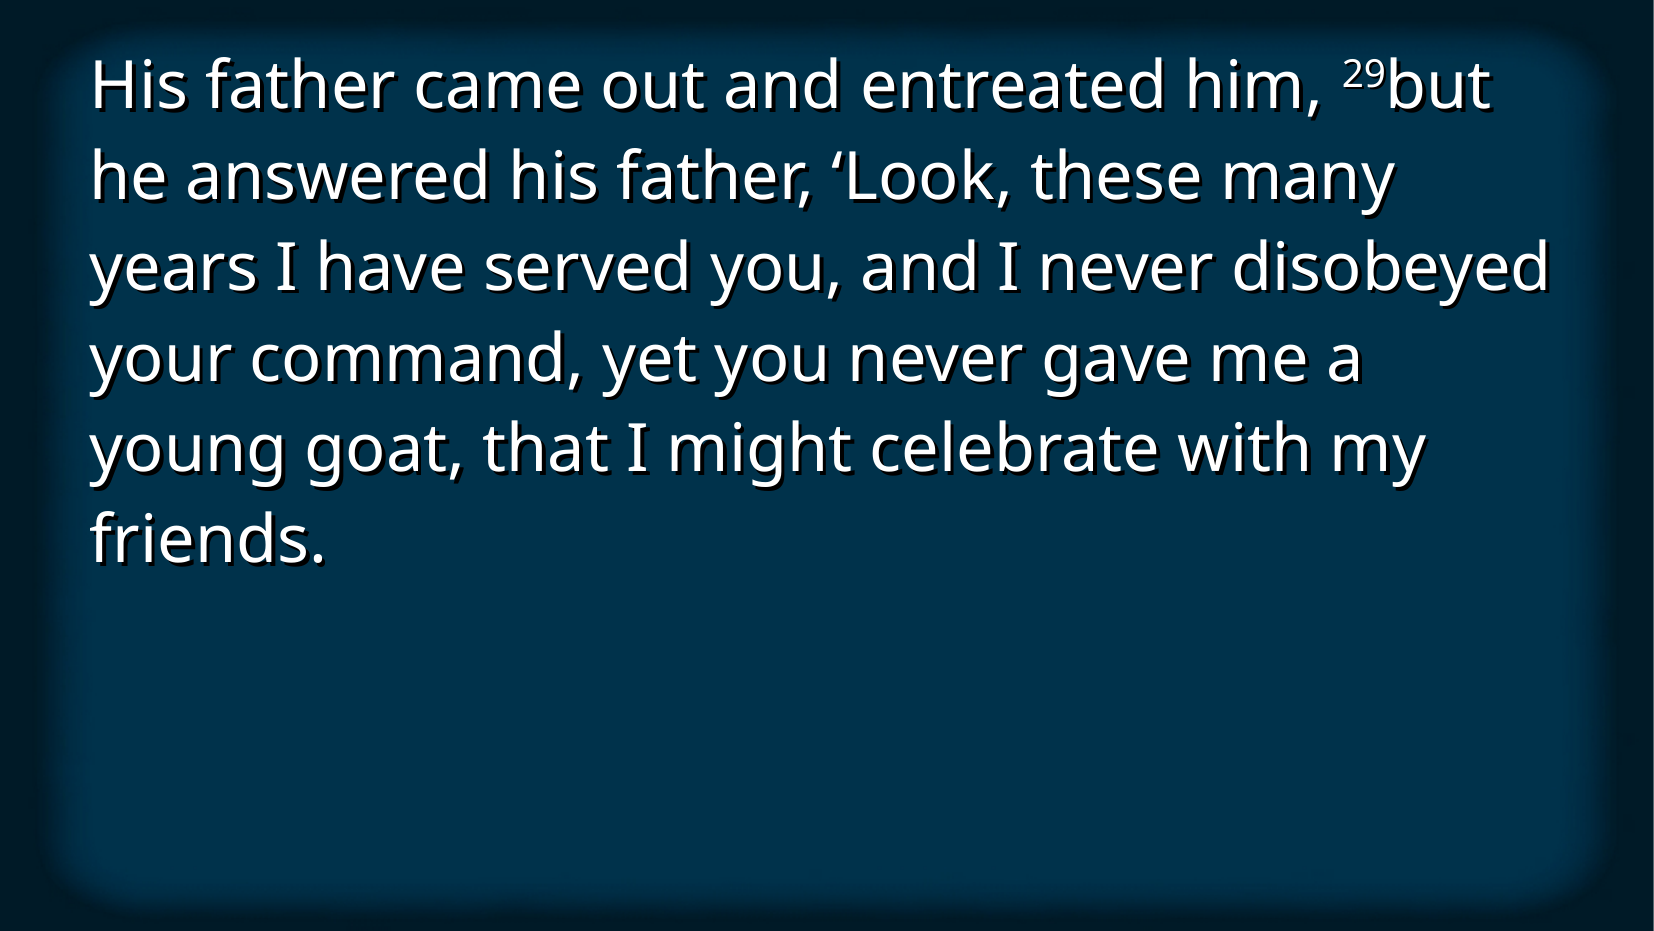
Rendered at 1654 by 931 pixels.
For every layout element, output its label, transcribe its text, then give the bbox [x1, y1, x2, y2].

picture [0, 0, 1654, 931]
text_box His father came out and entreated him, 29but he answered his father, ‘Look, these many years I have served you, and I never disobeyed your command, yet you never gave me a young goat, that I might celebrate with my friends. [75, 30, 1576, 489]
